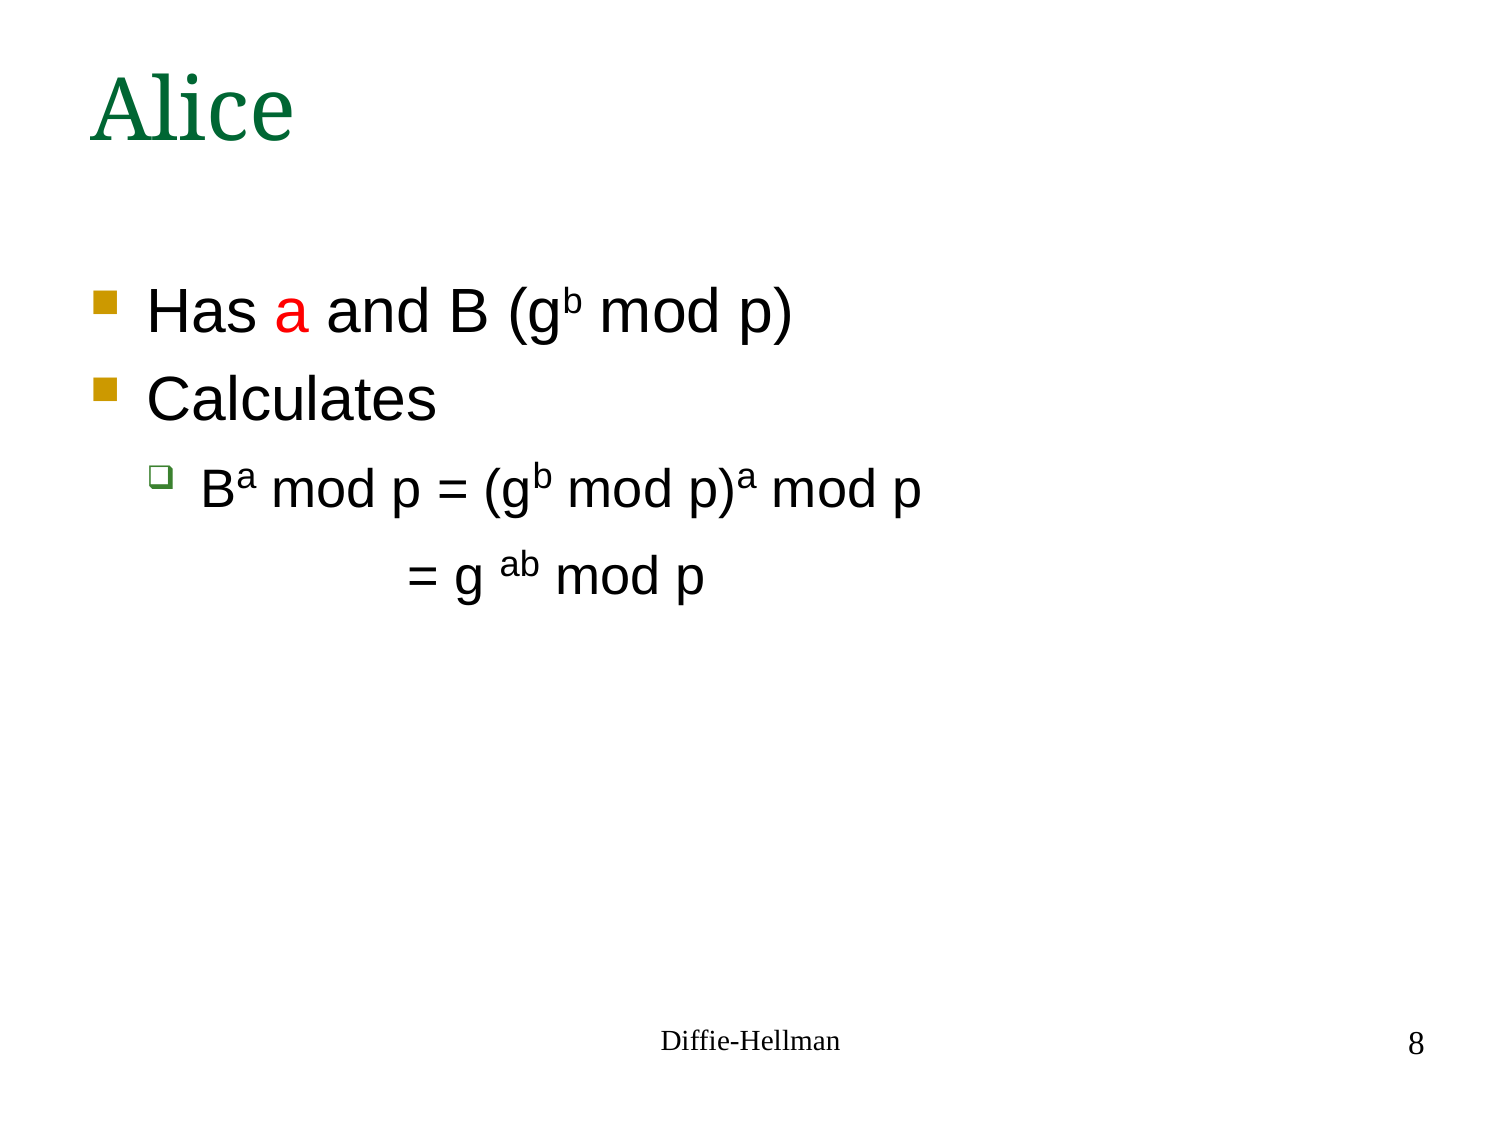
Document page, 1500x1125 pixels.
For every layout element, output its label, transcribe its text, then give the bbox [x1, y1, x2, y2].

list Has a and B (gb mod p) Calculates Ba mod p = (gb mod p)a mod p = g ab mod p [75, 262, 1425, 1006]
title Alice [75, 45, 1425, 233]
